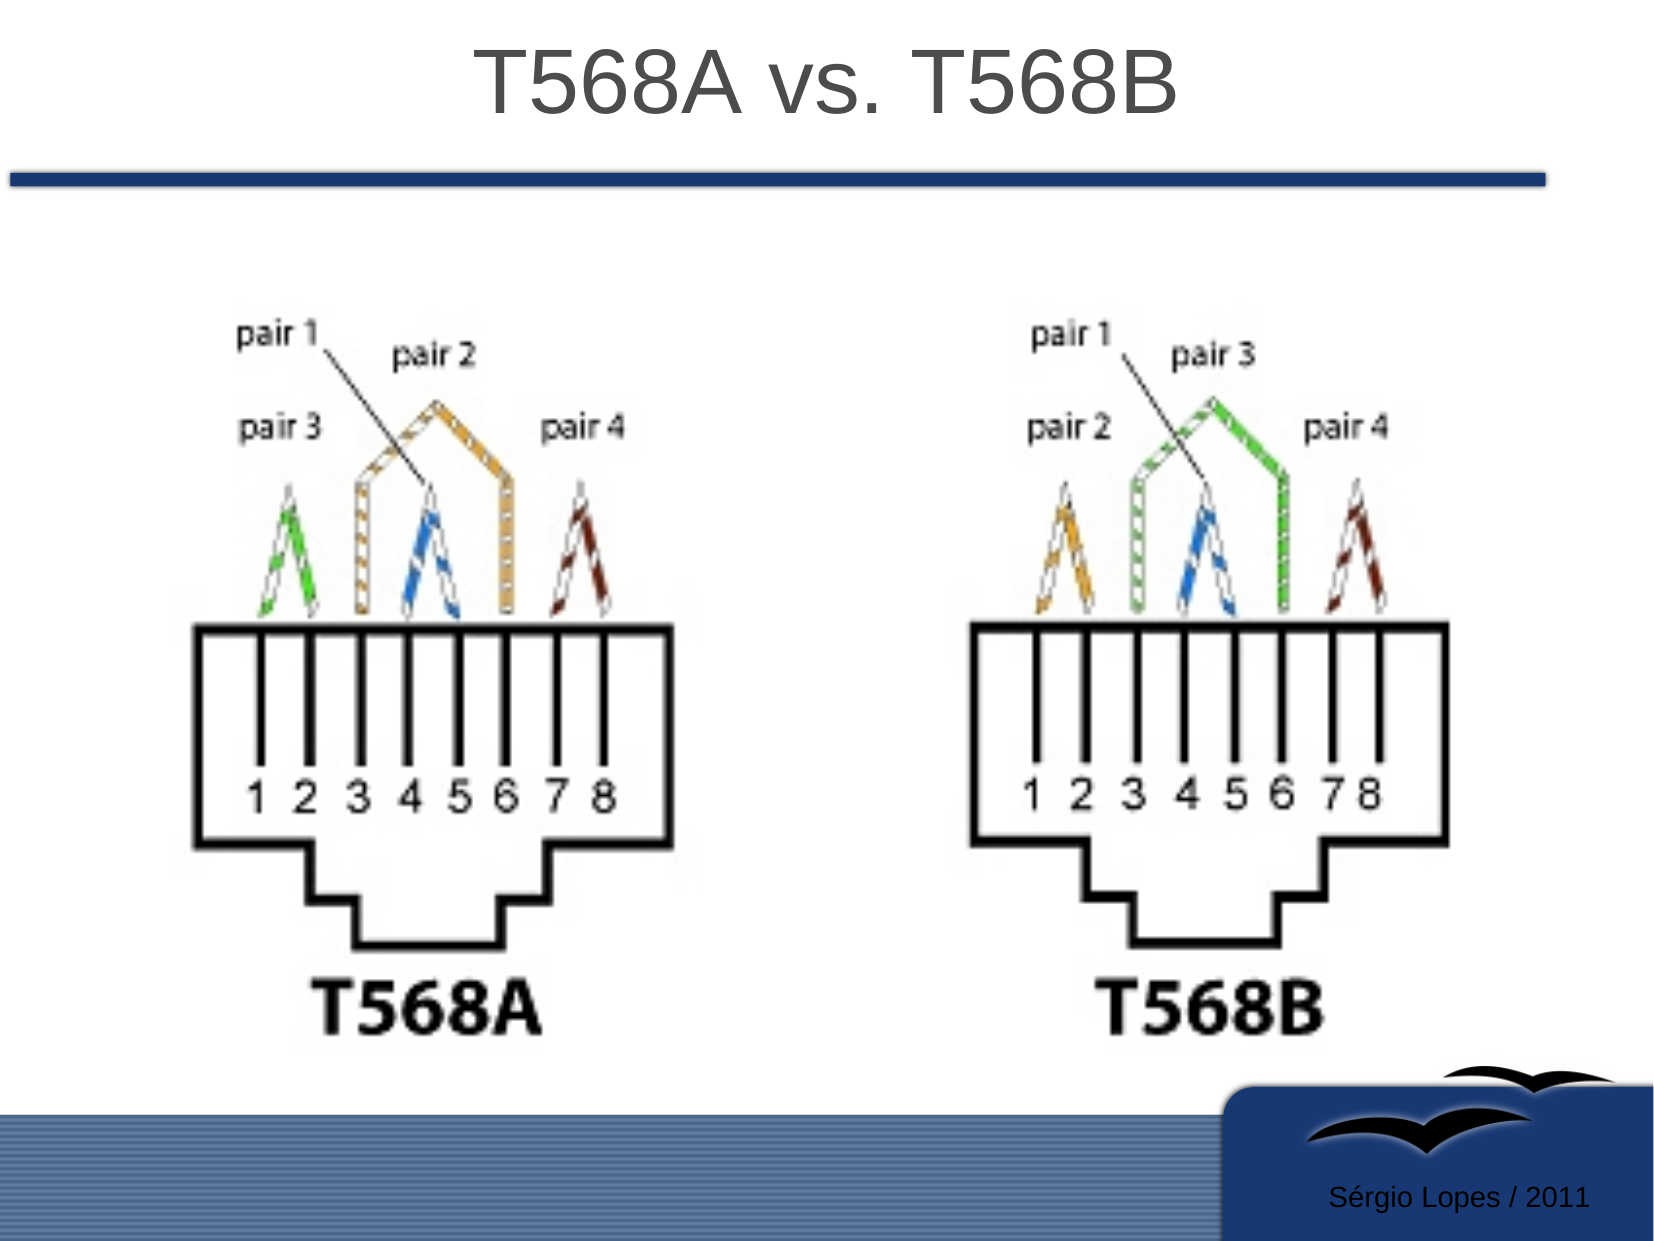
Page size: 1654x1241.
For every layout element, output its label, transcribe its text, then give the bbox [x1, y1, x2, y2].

text_box Sérgio Lopes / 2011 [1328, 1181, 1588, 1214]
picture [0, 0, 1654, 1241]
title T568A vs. T568B [121, 0, 1534, 164]
